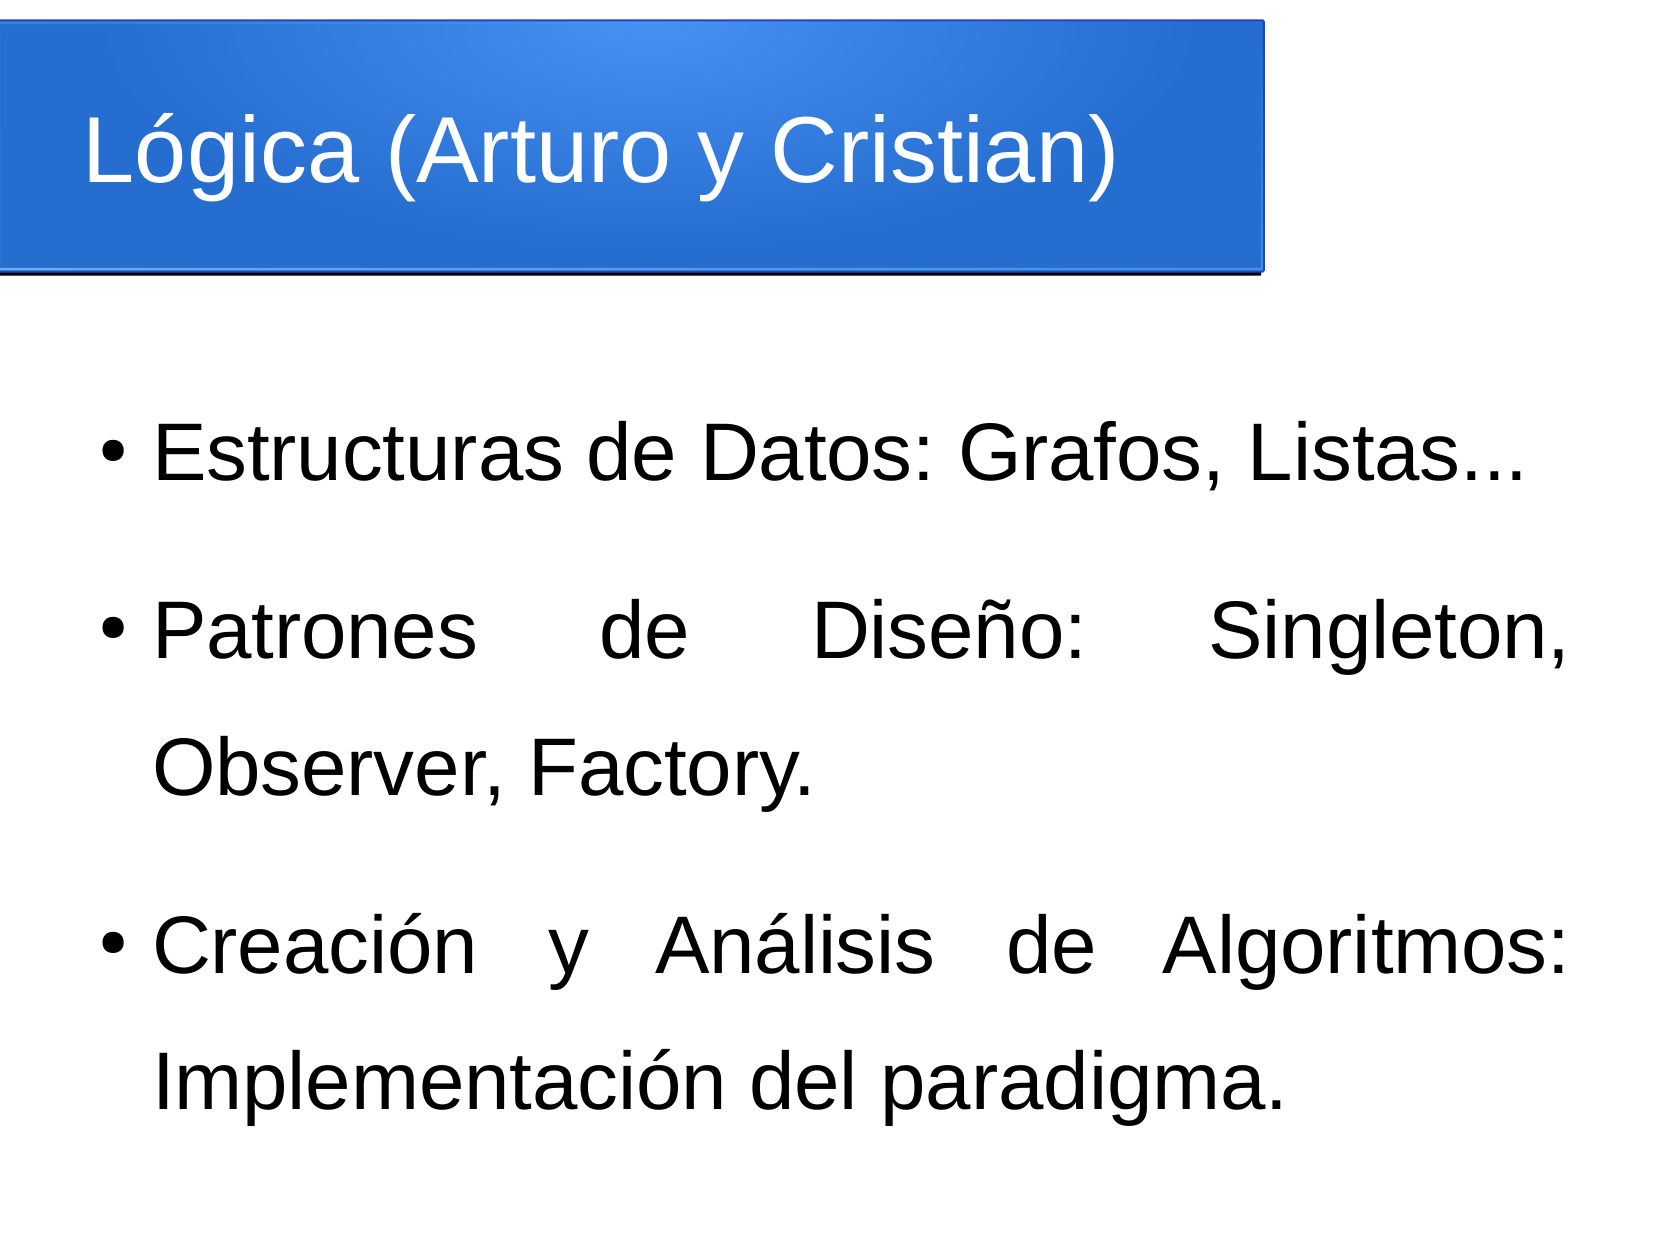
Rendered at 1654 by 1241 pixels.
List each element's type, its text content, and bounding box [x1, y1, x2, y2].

title Lógica (Arturo y Cristian) [82, 47, 1235, 252]
list Estructuras de Datos: Grafos, Listas... Patrones de Diseño: Singleton, Observer, Factory. Creación y Análisis de Algoritmos: Implementación del paradigma. [82, 361, 1571, 1128]
